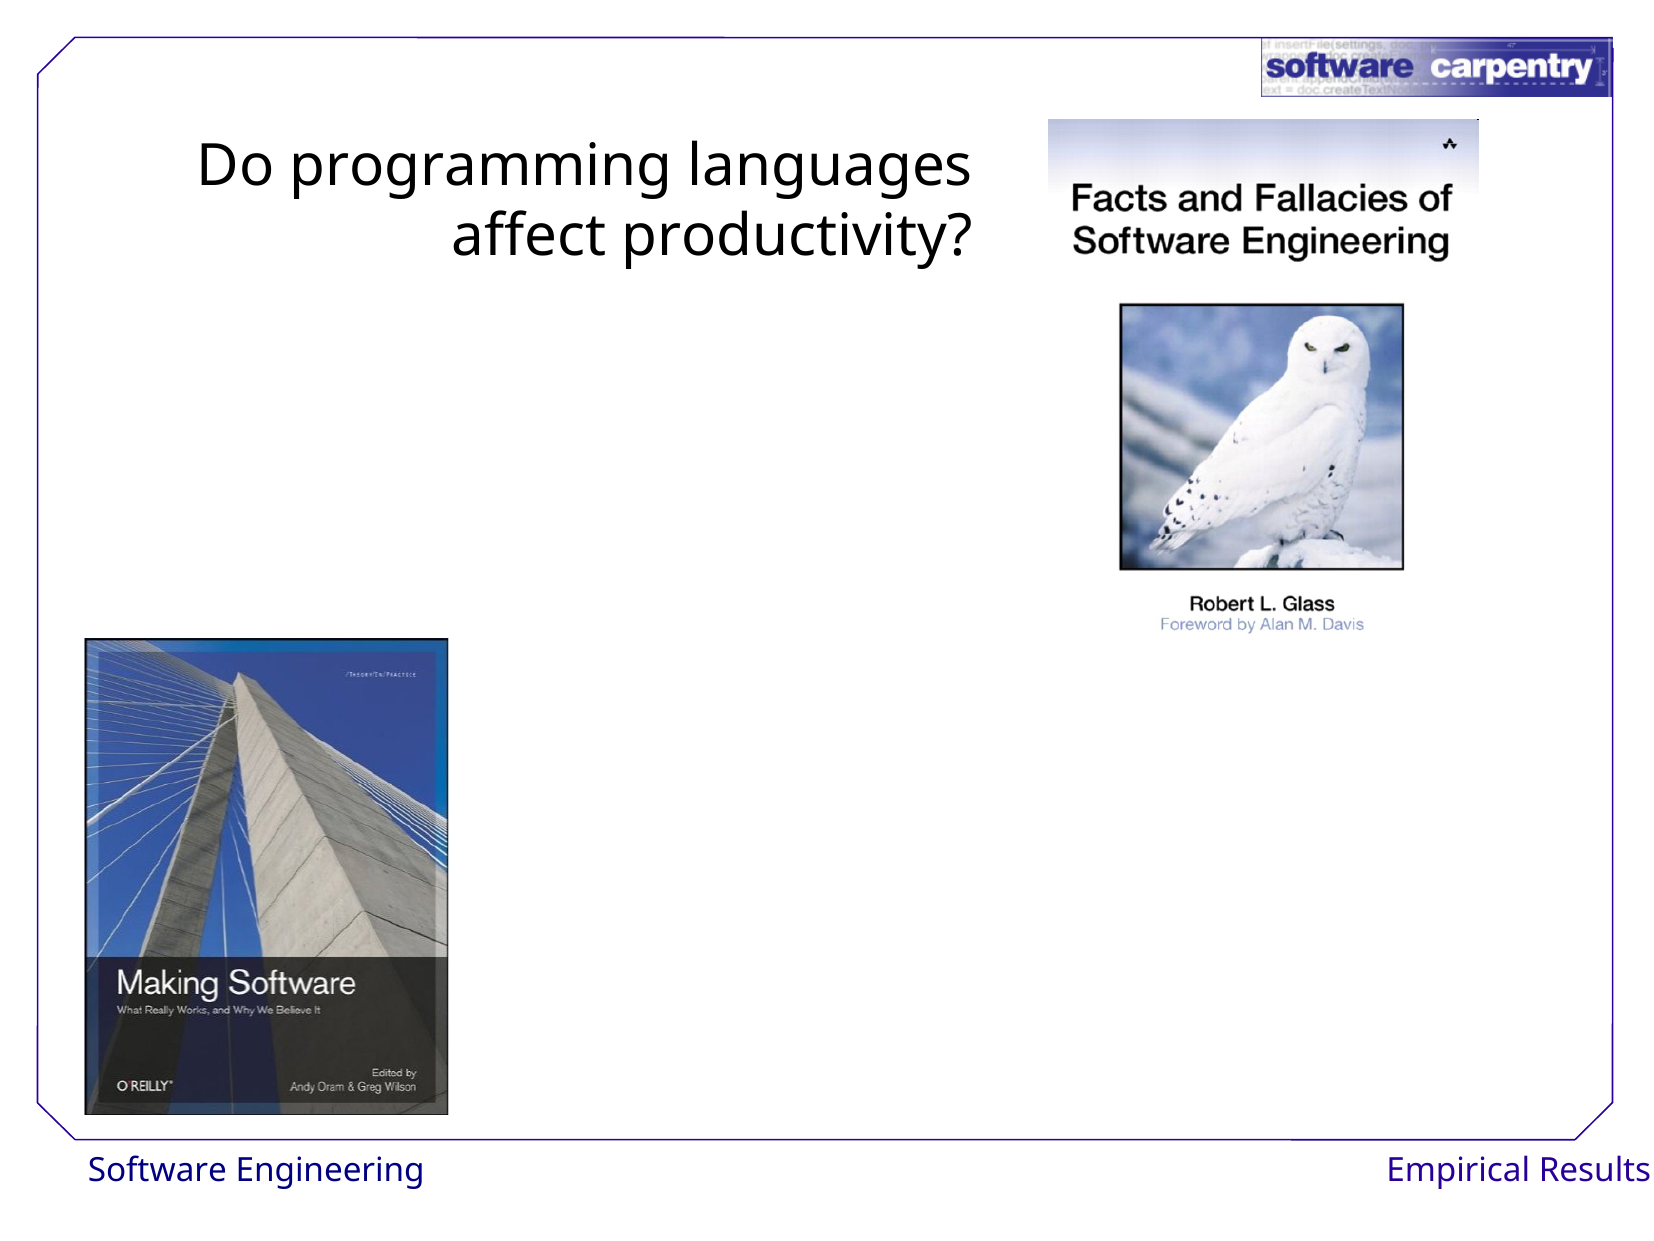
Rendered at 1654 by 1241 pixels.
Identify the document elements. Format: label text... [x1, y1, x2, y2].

picture [1261, 39, 1613, 97]
picture [1048, 119, 1479, 658]
picture [84, 638, 449, 1115]
text_box Do programming languages affect productivity? [165, 119, 988, 382]
